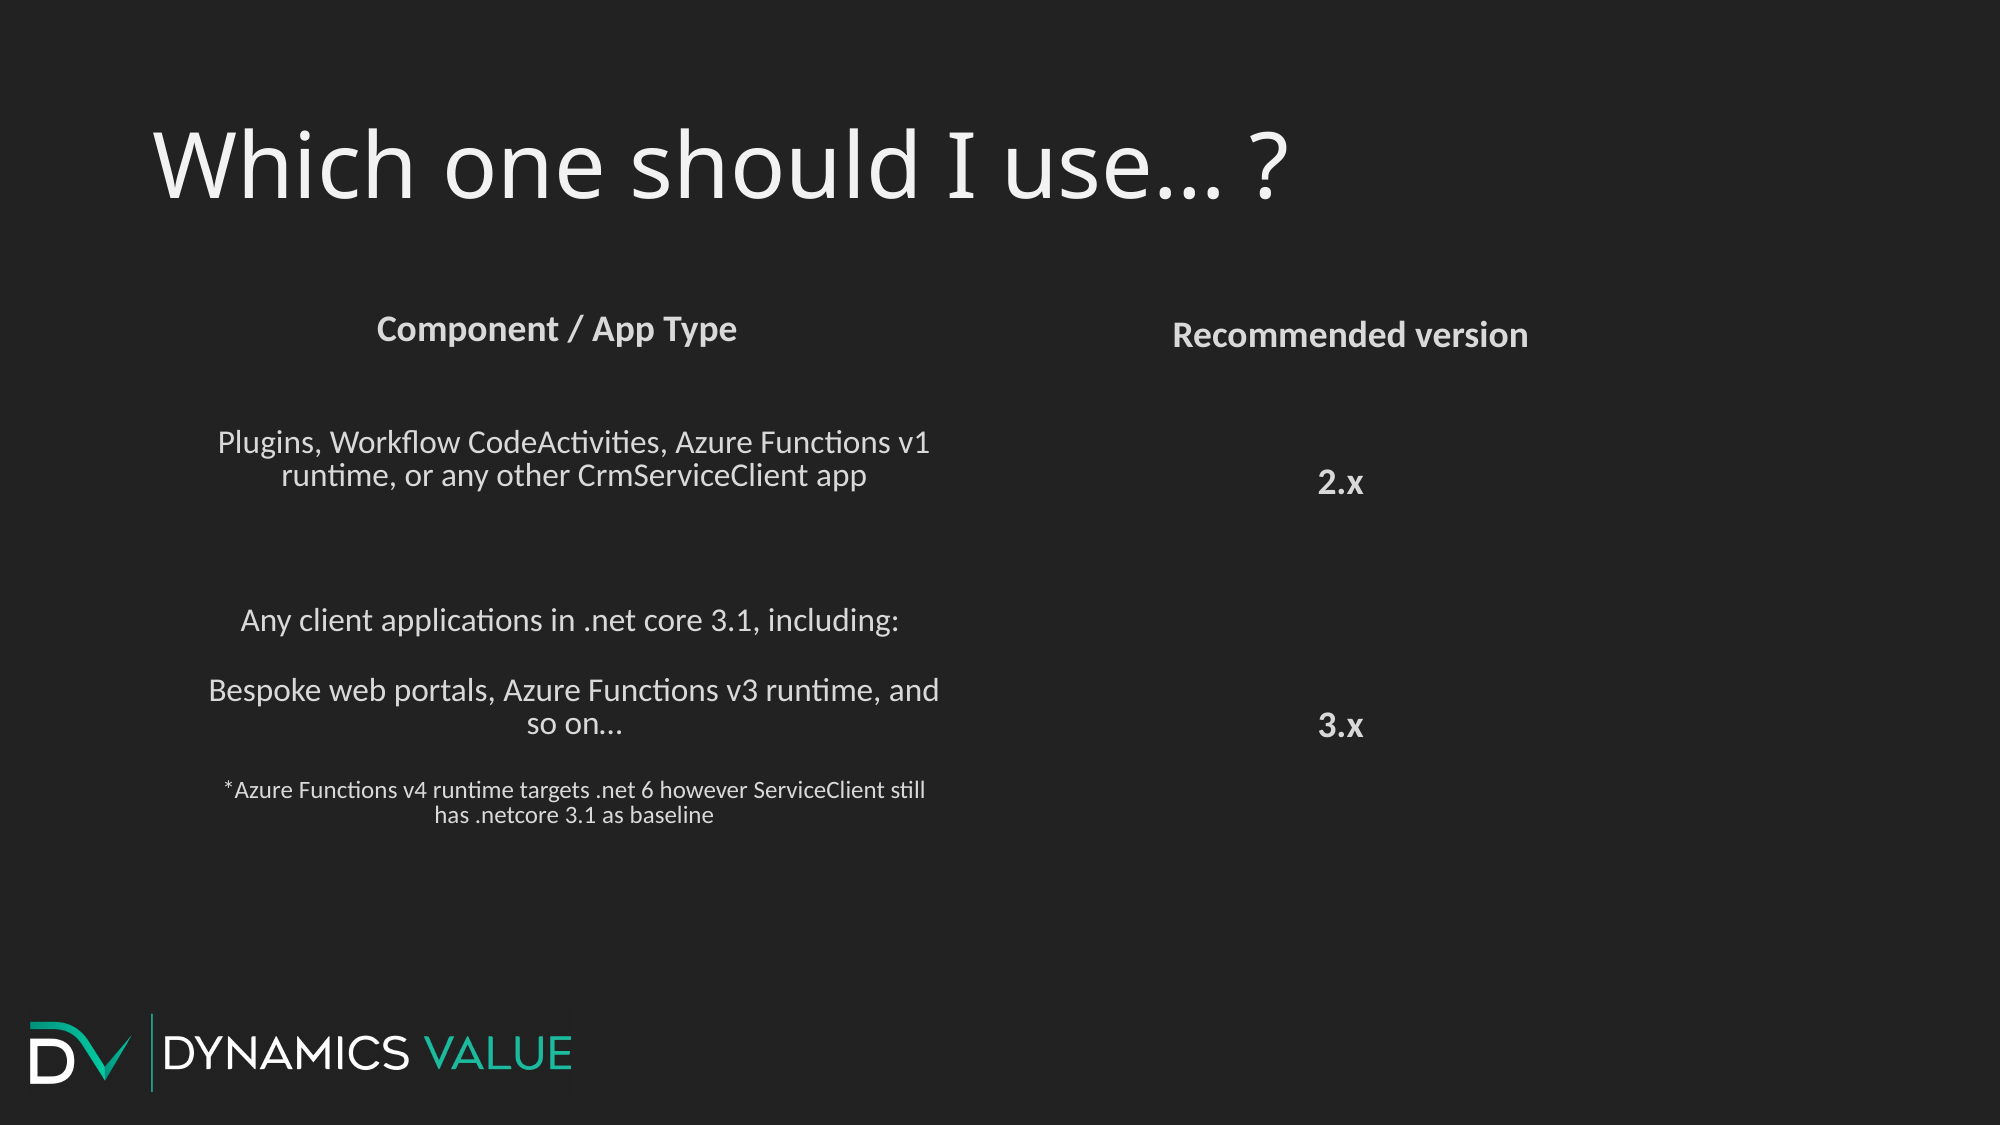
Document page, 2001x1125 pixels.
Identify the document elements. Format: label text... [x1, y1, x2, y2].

table_cell 2.x 3.x [957, 379, 1724, 946]
text_box Which one should I use… ? [137, 59, 1863, 277]
table_header Component / App Type [193, 306, 957, 379]
picture [29, 1008, 571, 1095]
table_cell Plugins, Workflow CodeActivities, Azure Functions v1 runtime, or any other CrmServiceClient app Any client applications in .net core 3.1, including: Bespoke web portals, Azure Functions v3 runtime, and so on… *Azure Functions v4 runtime targets .net 6 however ServiceClient still has .netcore 3.1 as baseline [193, 379, 957, 946]
table_header Recommended version [957, 306, 1724, 379]
